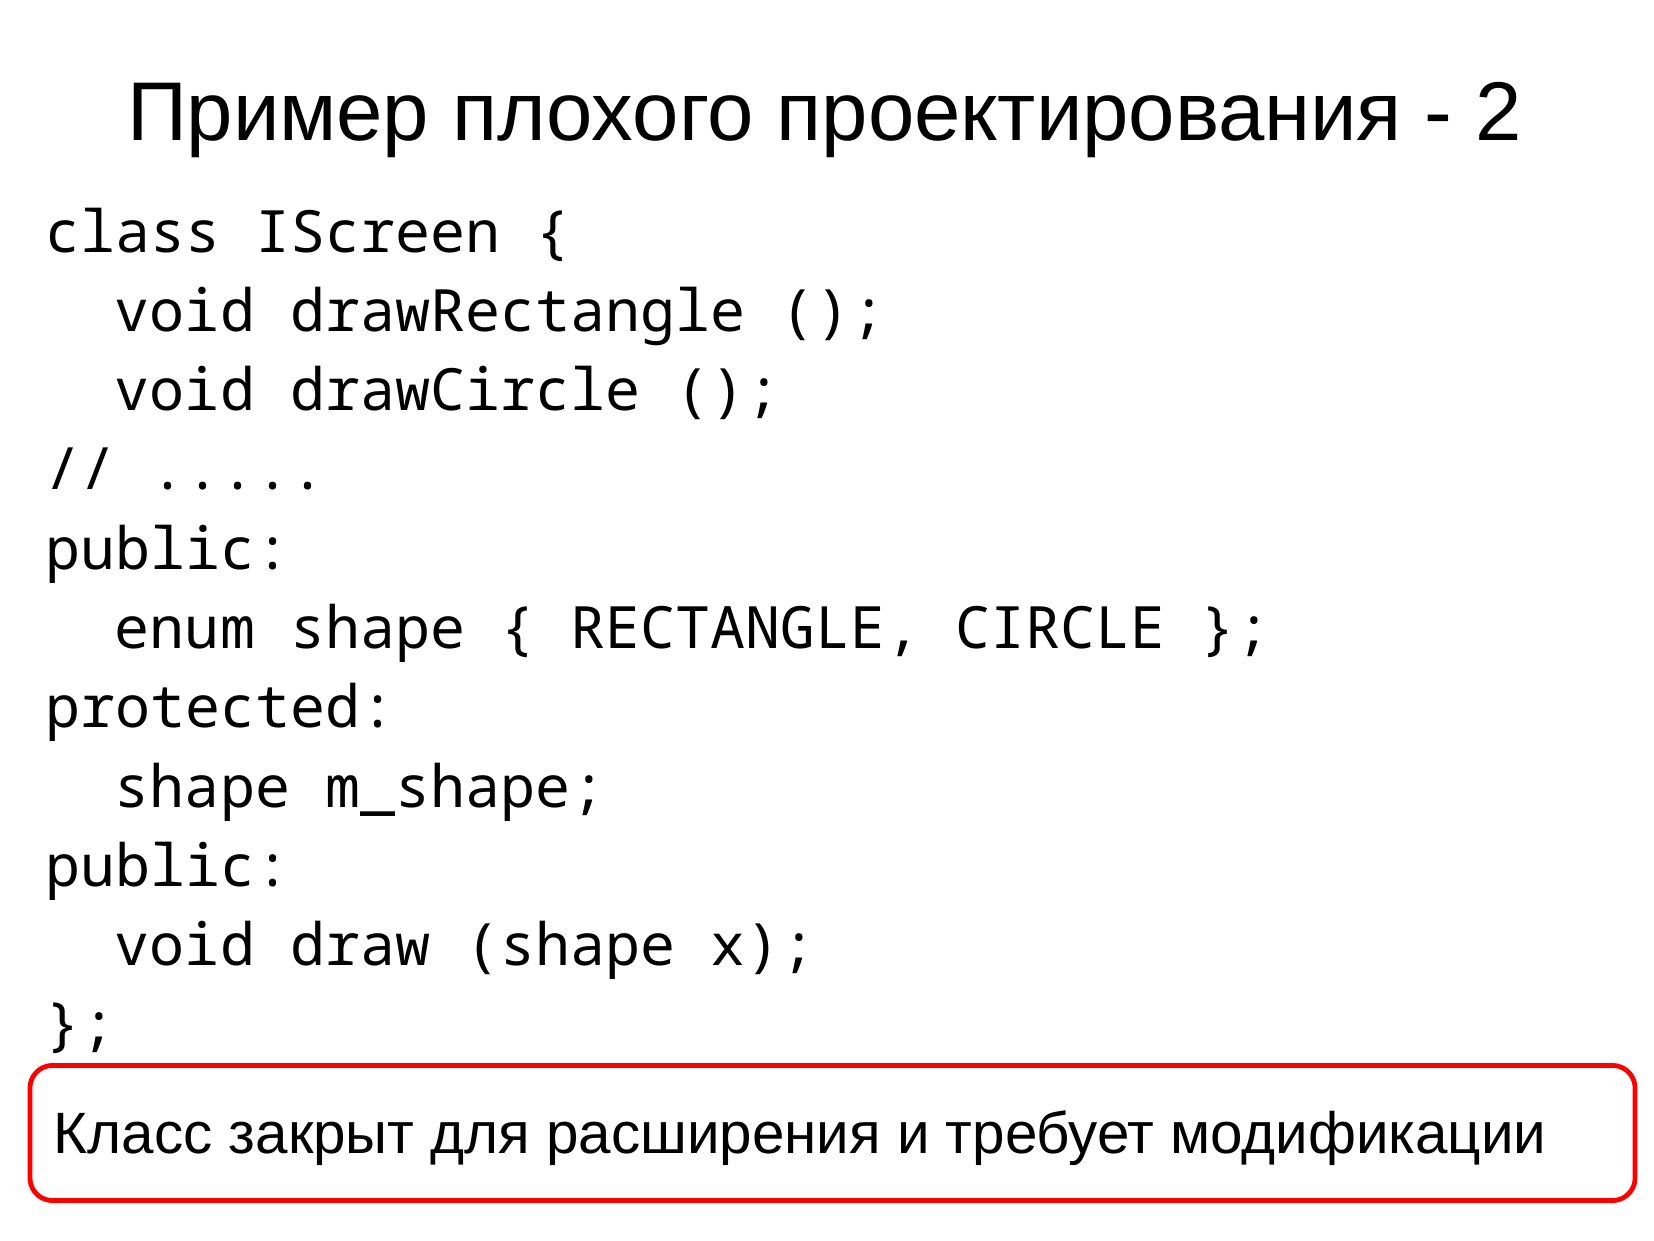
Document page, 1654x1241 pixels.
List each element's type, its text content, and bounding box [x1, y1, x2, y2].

text_box Класс закрыт для расширения и требует модификации [30, 1065, 1636, 1201]
list class IScreen { void drawRectangle (); void drawCircle (); // ..... public: enum shape { RECTANGLE, CIRCLE }; protected: shape m_shape; public: void draw (shape x); }; [45, 190, 1583, 1066]
title Пример плохого проектирования - 2 [30, 8, 1621, 216]
